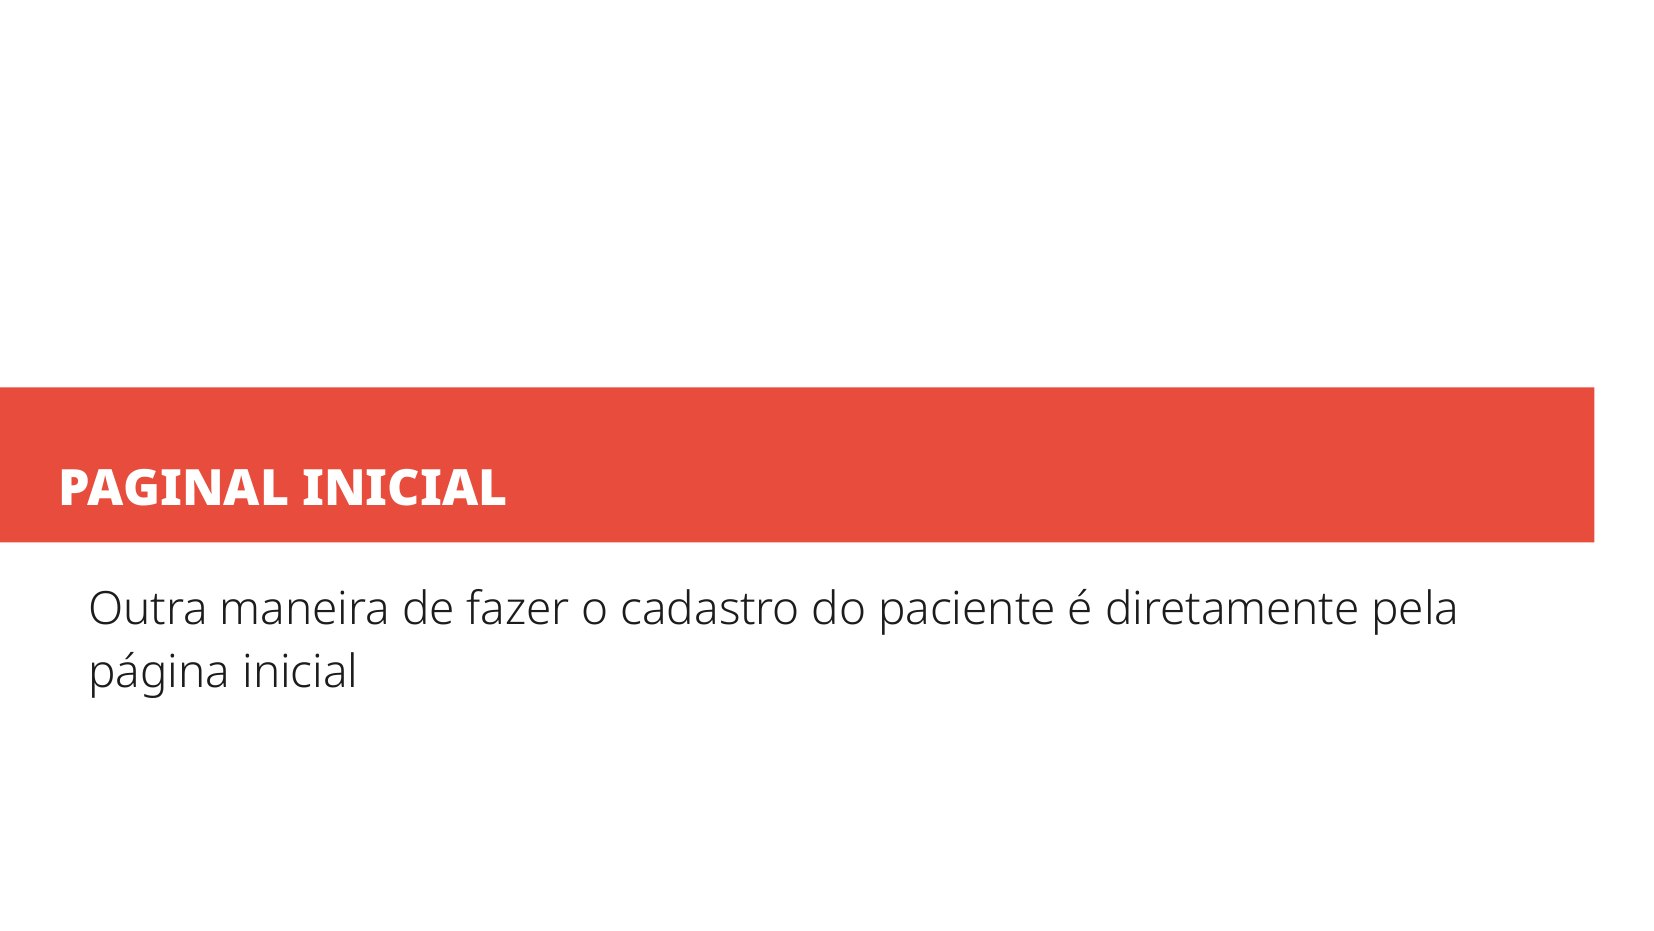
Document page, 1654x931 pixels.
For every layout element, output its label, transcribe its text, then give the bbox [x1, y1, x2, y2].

subtitle Outra maneira de fazer o cadastro do paciente é diretamente pela página inicial [88, 575, 1595, 886]
title PAGINAL INICIAL [59, 409, 1595, 521]
